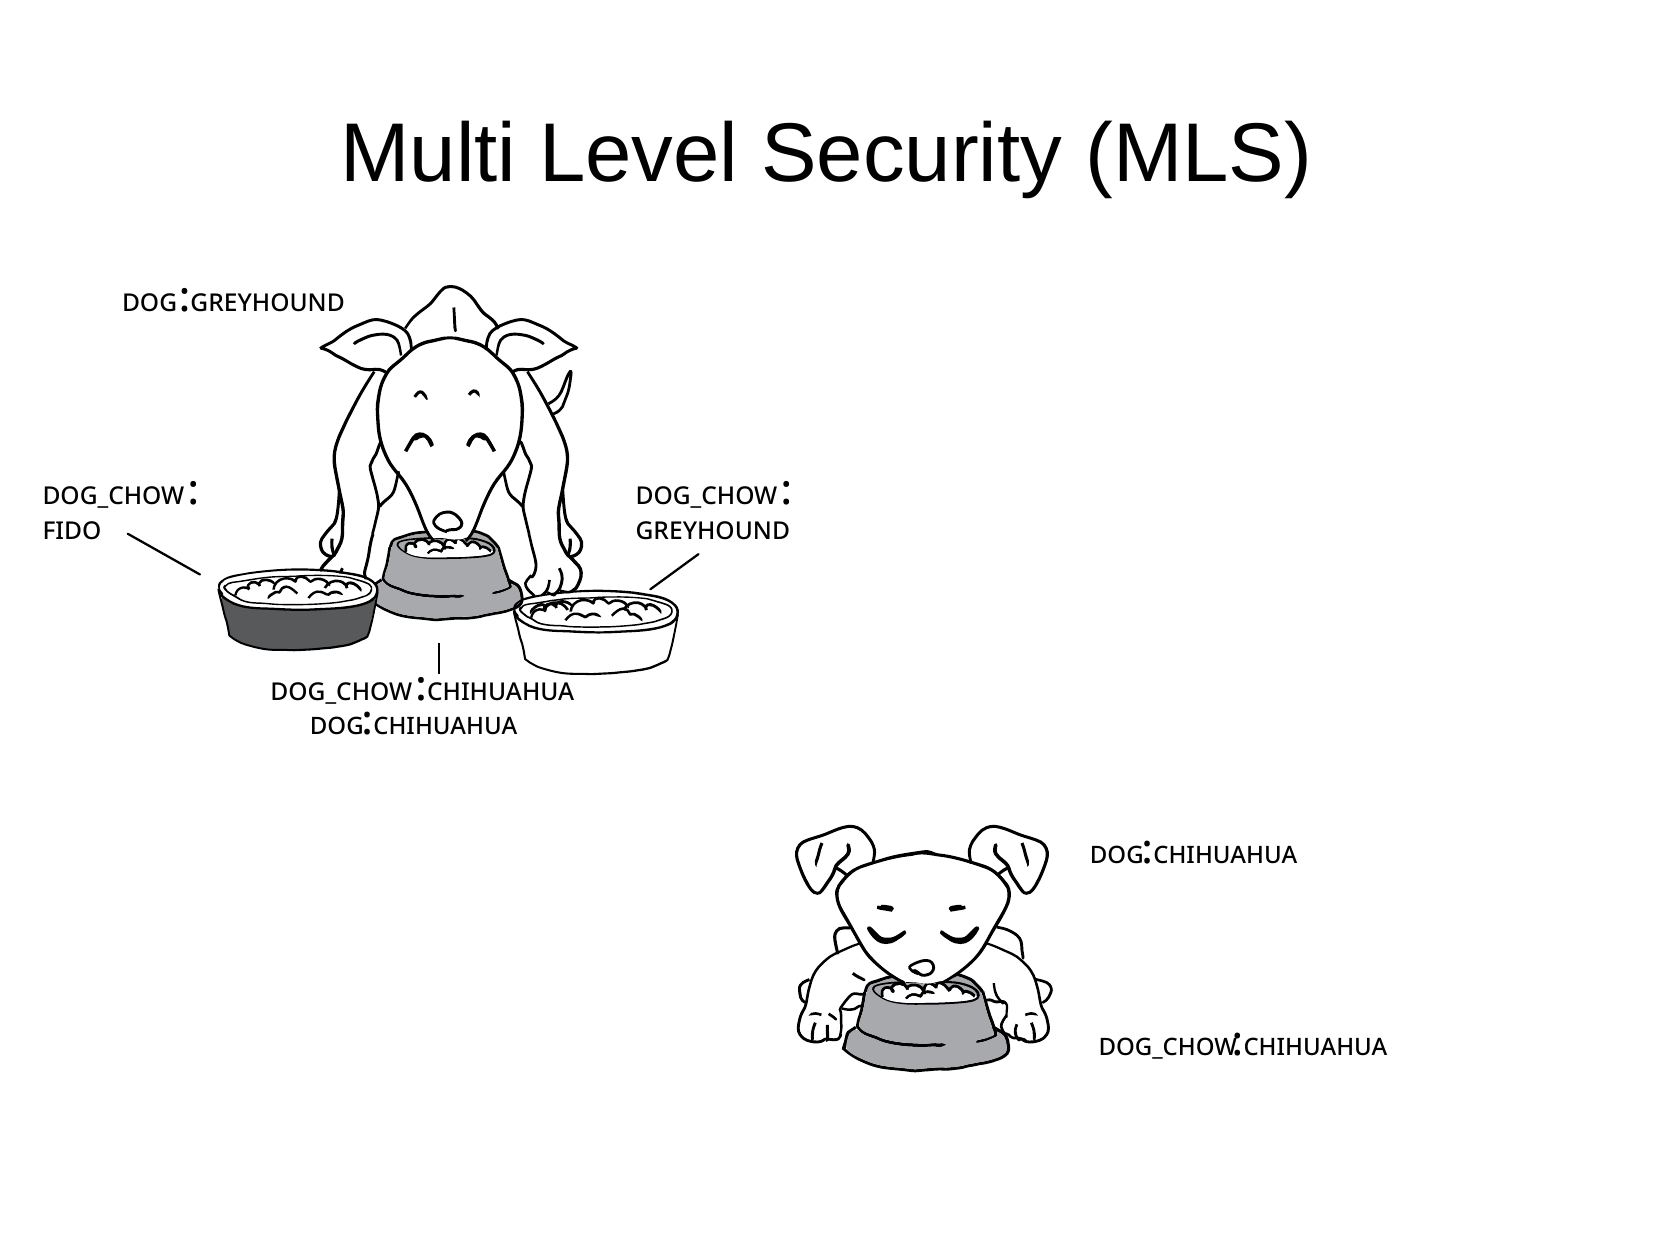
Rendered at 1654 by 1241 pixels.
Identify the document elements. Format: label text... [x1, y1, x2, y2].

title Multi Level Security (MLS) [82, 49, 1571, 257]
picture [794, 824, 1403, 1073]
picture [44, 285, 795, 735]
